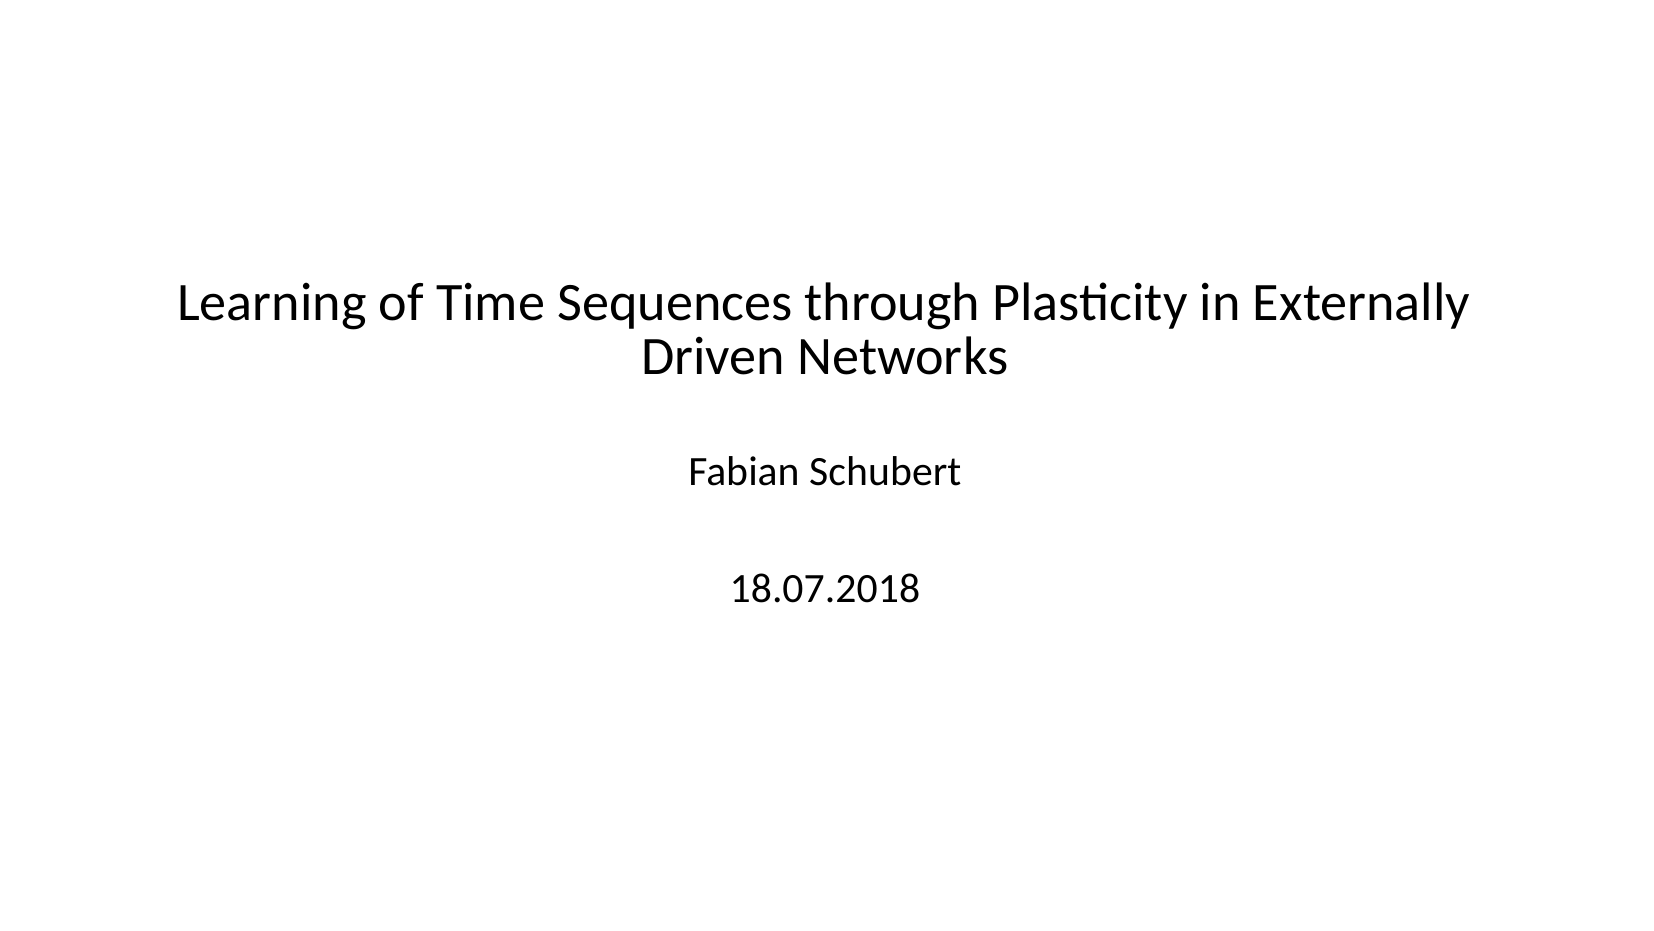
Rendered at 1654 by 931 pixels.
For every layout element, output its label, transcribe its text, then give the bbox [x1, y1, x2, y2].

subtitle Learning of Time Sequences through Plasticity in Externally Driven Networks Fabian Schubert 18.07.2018 [135, 37, 1516, 856]
